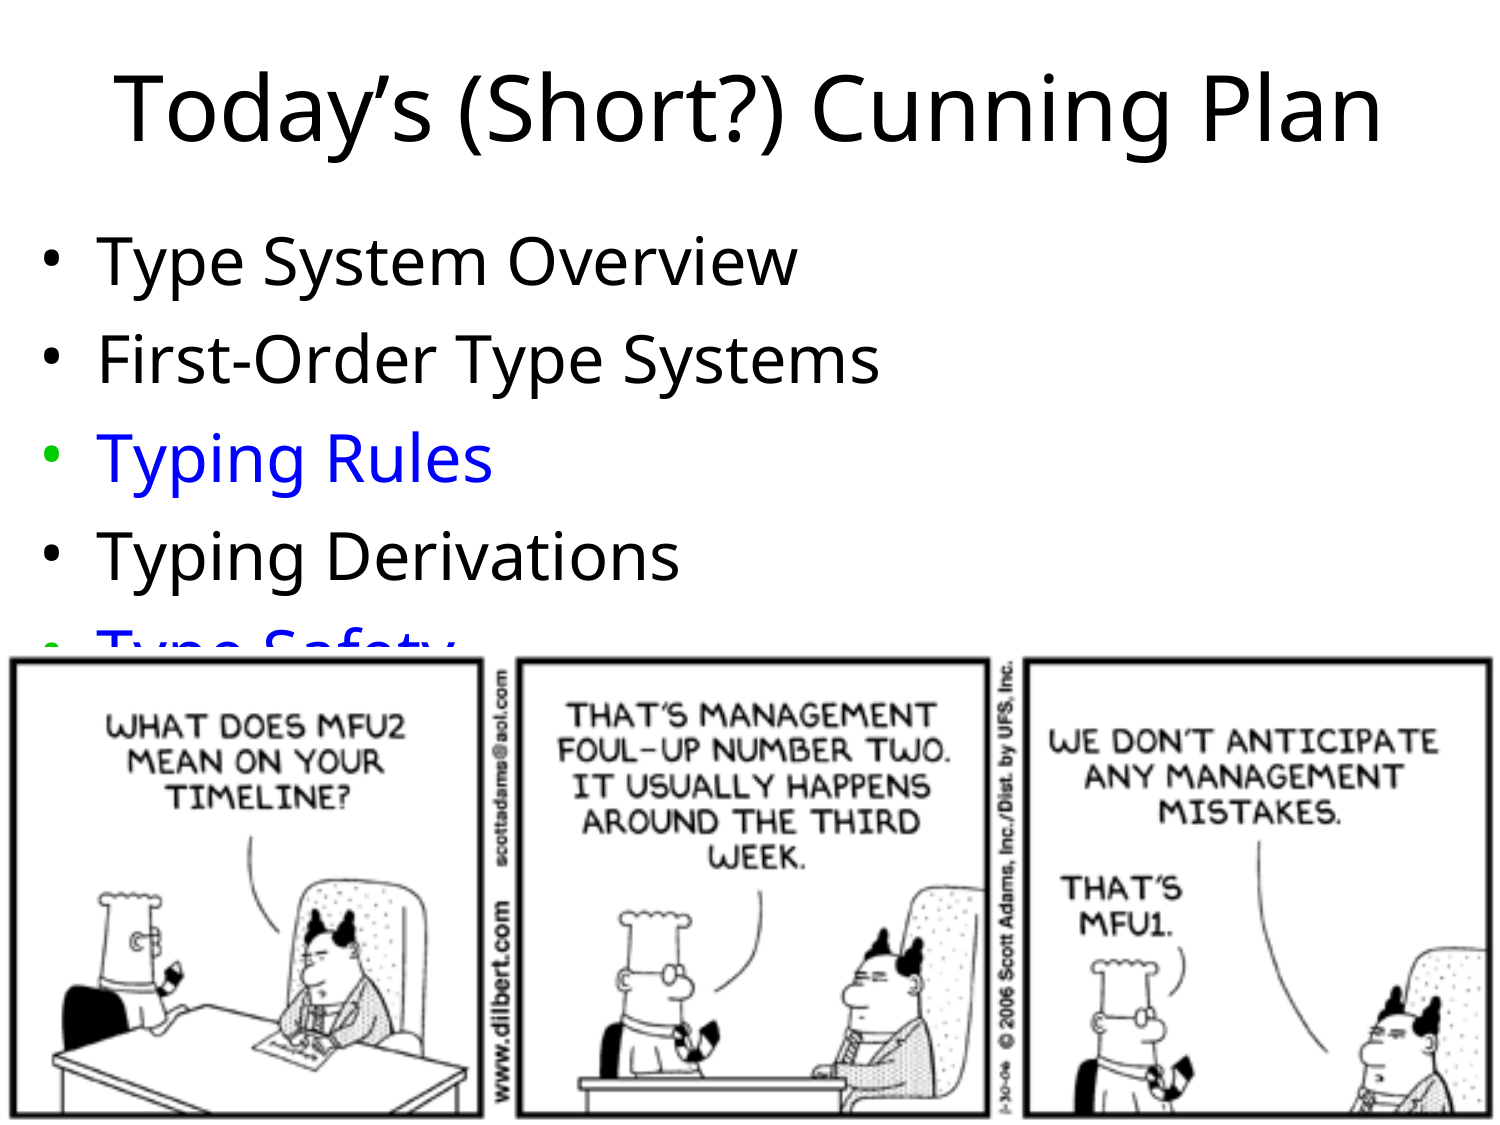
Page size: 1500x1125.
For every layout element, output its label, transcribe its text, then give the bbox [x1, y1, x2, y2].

picture [0, 647, 1500, 1125]
list Type System Overview First-Order Type Systems Typing Rules Typing Derivations Type Safety [24, 212, 1476, 647]
title Today’s (Short?) Cunning Plan [24, 12, 1476, 201]
